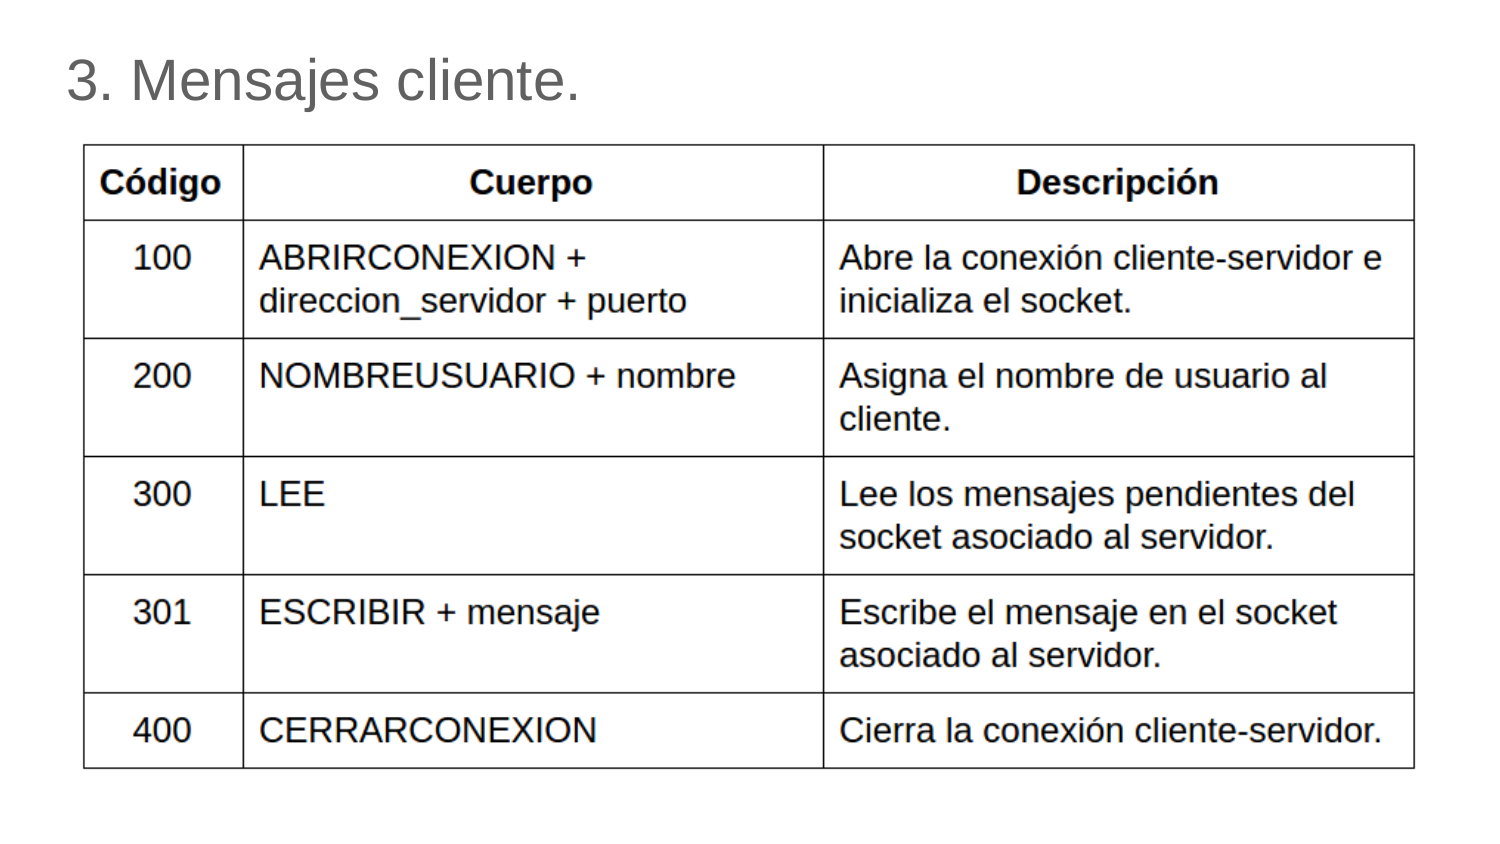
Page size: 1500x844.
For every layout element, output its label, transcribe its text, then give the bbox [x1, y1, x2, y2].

picture [76, 137, 1424, 778]
title 3. Mensajes cliente. [51, 26, 1449, 121]
